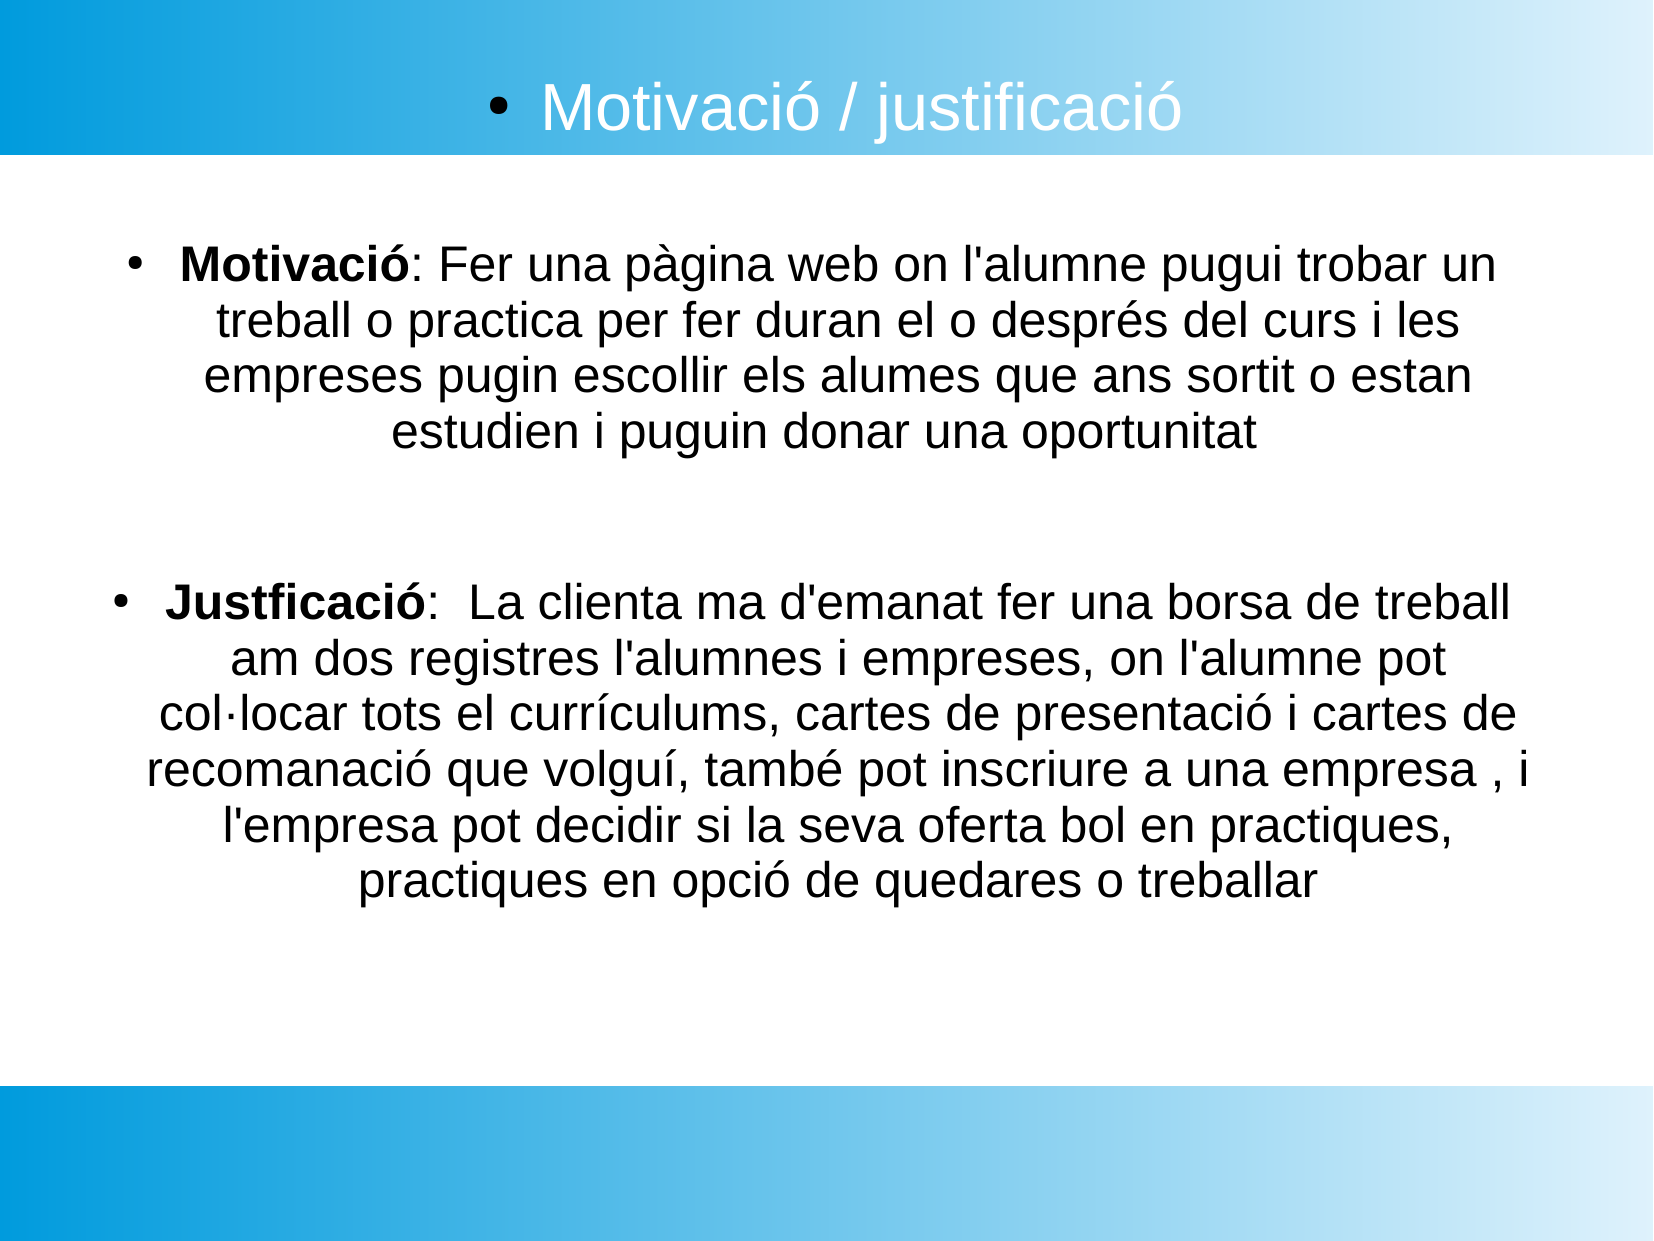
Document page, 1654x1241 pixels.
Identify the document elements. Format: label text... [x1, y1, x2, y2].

title Motivació / justificació [82, 49, 1571, 155]
list Motivació: Fer una pàgina web on l'alumne pugui trobar un treball o practica per fer duran el o després del curs i les empreses pugin escollir els alumes que ans sortit o estan estudien i puguin donar una oportunitat Justficació: La clienta ma d'emanat fer una borsa de treball am dos registres l'alumnes i empreses, on l'alumne pot col·locar tots el currículums, cartes de presentació i cartes de recomanació que volguí, també pot inscriure a una empresa , i l'empresa pot decidir si la seva oferta bol en practiques, practiques en opció de quedares o treballar [59, 236, 1548, 1099]
